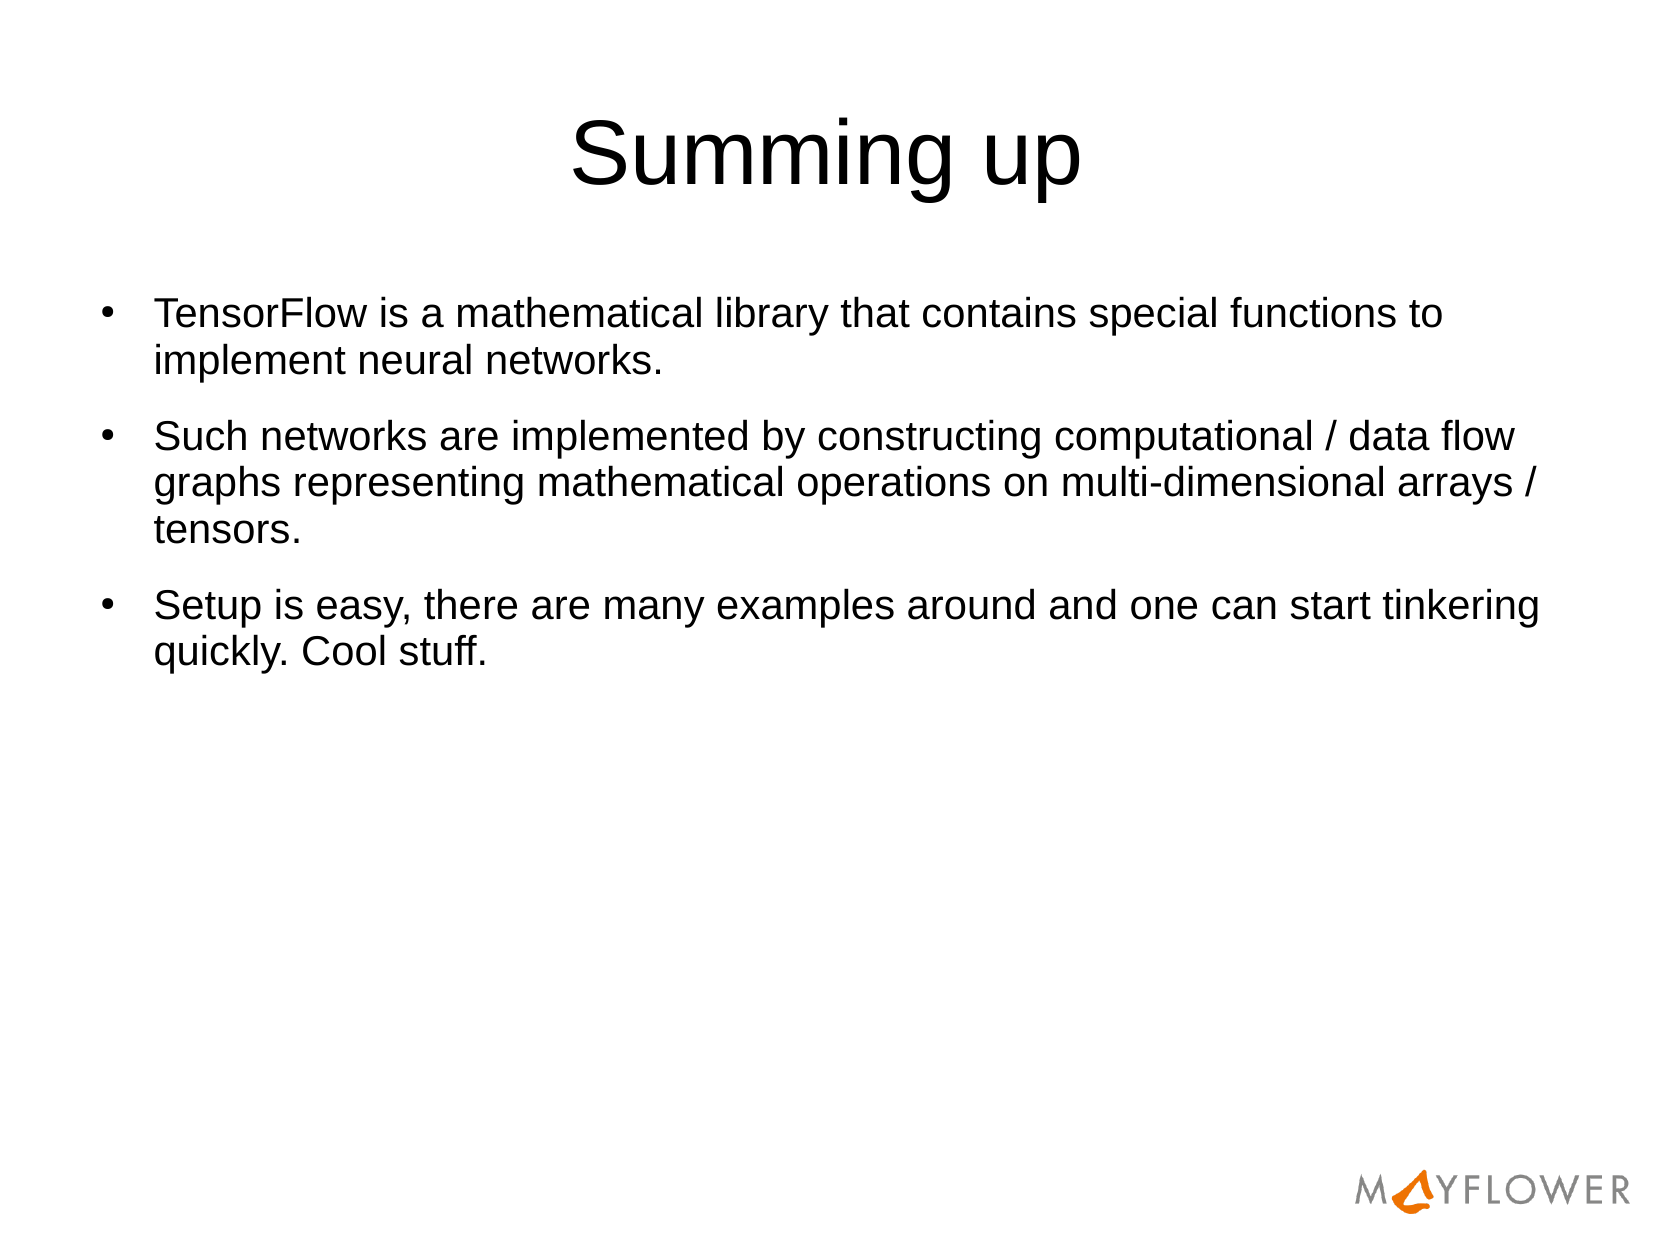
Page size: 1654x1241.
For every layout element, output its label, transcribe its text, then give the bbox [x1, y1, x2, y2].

title Summing up [82, 49, 1571, 257]
list TensorFlow is a mathematical library that contains special functions to implement neural networks. Such networks are implemented by constructing computational / data flow graphs representing mathematical operations on multi-dimensional arrays / tensors. Setup is easy, there are many examples around and one can start tinkering quickly. Cool stuff. [82, 290, 1571, 1010]
picture [1355, 1169, 1630, 1215]
